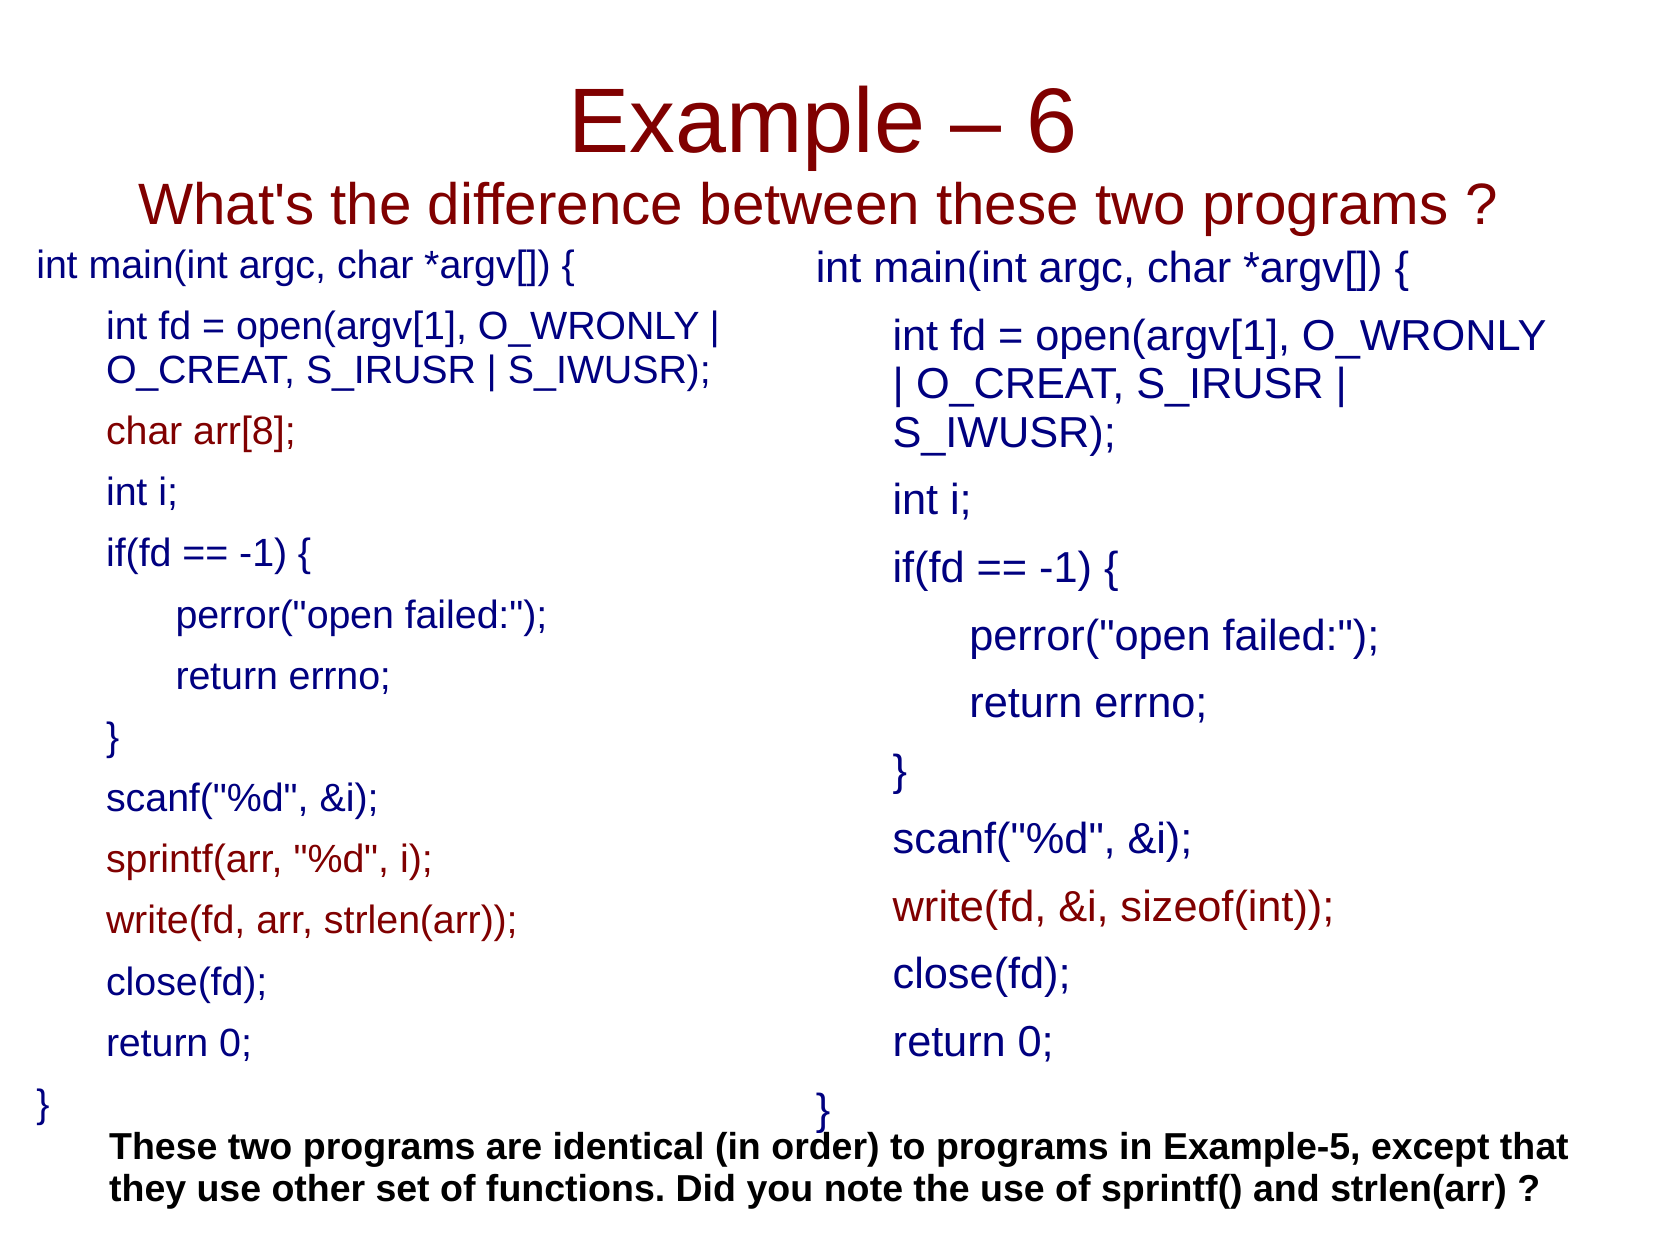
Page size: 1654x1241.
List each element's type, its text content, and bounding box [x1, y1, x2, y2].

title Example – 6 What's the difference between these two programs ? [82, 49, 1571, 257]
list int main(int argc, char *argv[]) { int fd = open(argv[1], O_WRONLY | O_CREAT, S_IRUSR | S_IWUSR); int i; if(fd == -1) { perror("open failed:"); return errno; } scanf("%d", &i); write(fd, &i, sizeof(int)); close(fd); return 0; } [815, 242, 1560, 1117]
text_box These two programs are identical (in order) to programs in Example-5, except that they use other set of functions. Did you note the use of sprintf() and strlen(arr) ? [94, 1117, 1595, 1217]
list int main(int argc, char *argv[]) { int fd = open(argv[1], O_WRONLY | O_CREAT, S_IRUSR | S_IWUSR); char arr[8]; int i; if(fd == -1) { perror("open failed:"); return errno; } scanf("%d", &i); sprintf(arr, "%d", i); write(fd, arr, strlen(arr)); close(fd); return 0; } [36, 242, 780, 1134]
